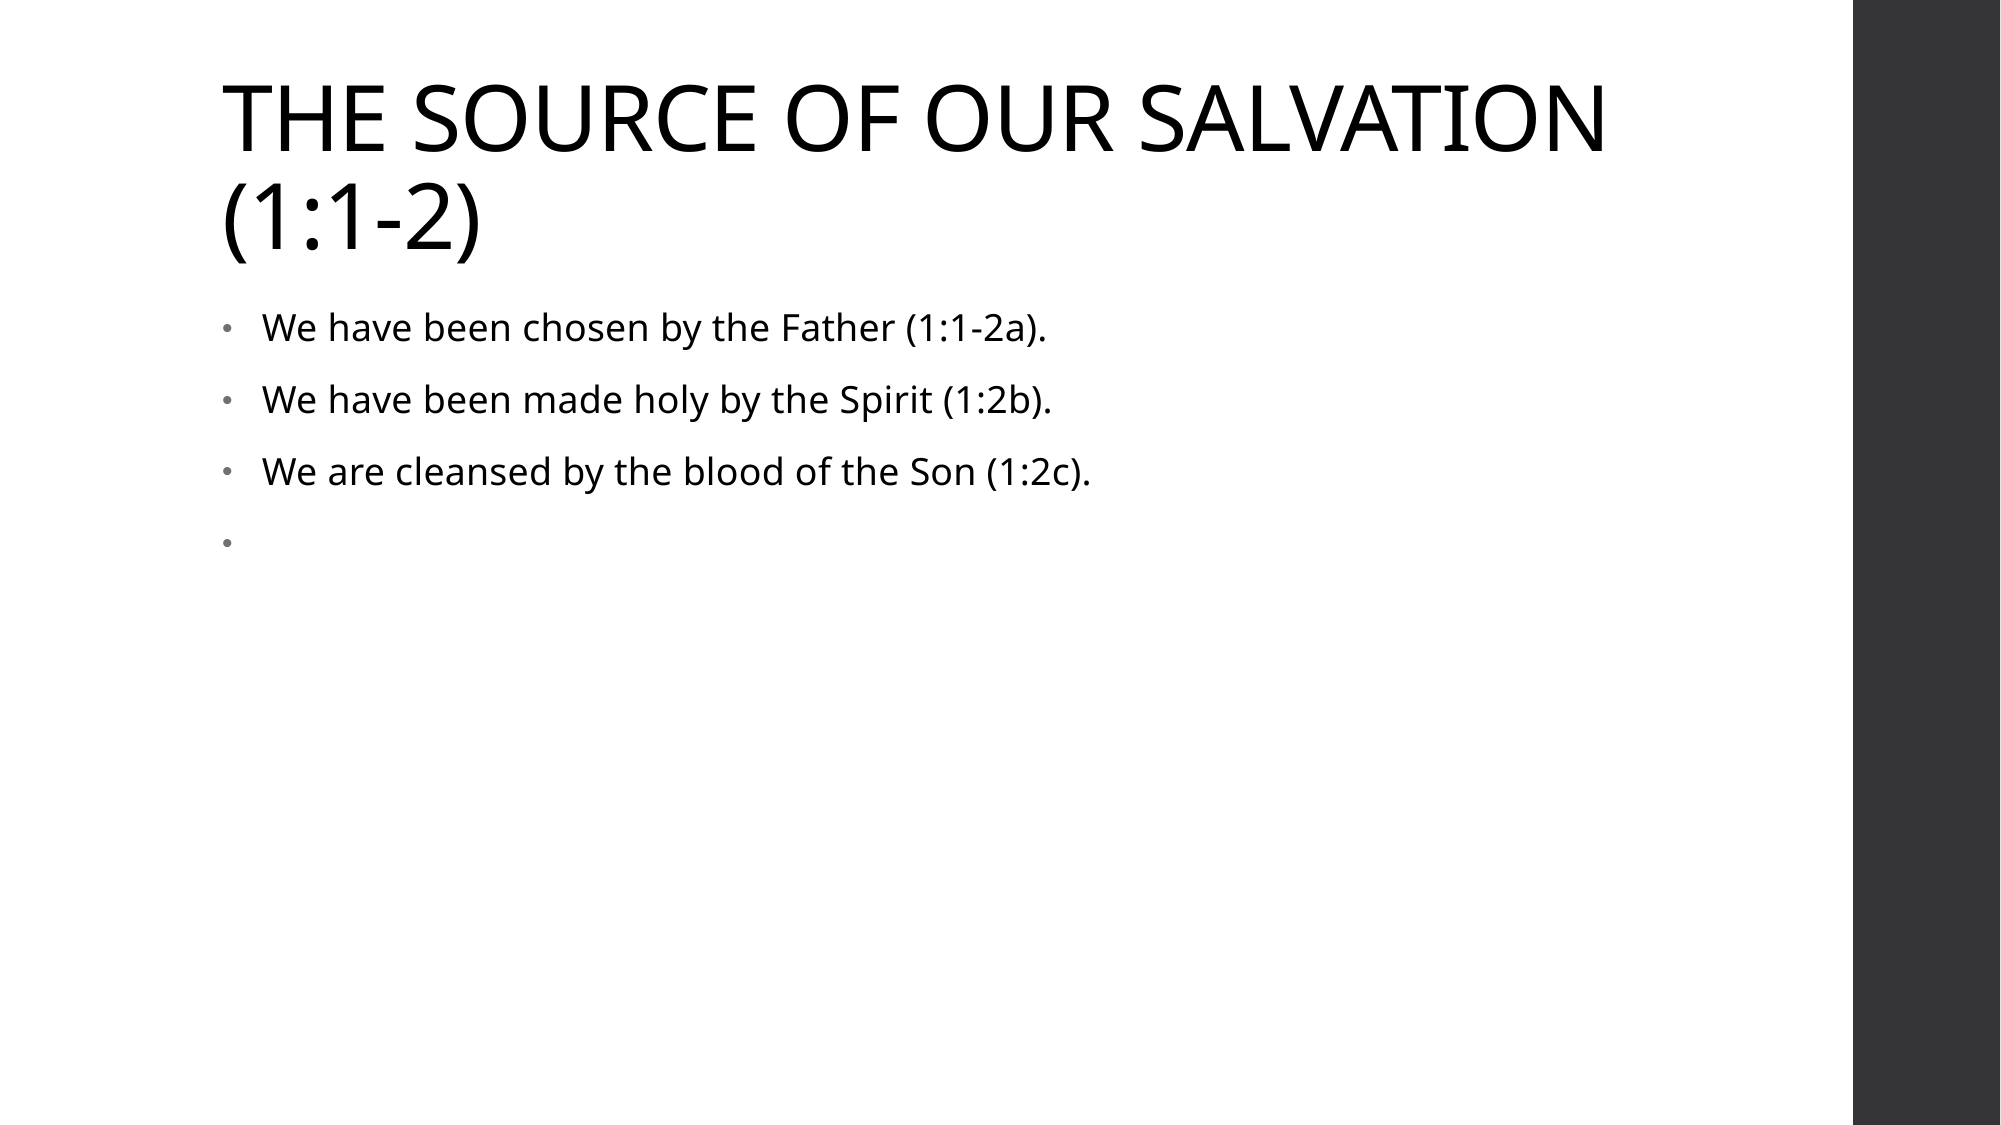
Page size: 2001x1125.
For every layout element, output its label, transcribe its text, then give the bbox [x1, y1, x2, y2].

list We have been chosen by the Father (1:1-2a). We have been made holy by the Spirit (1:2b). We are cleansed by the blood of the Son (1:2c). [206, 299, 1617, 1014]
title THE SOURCE OF OUR SALVATION (1:1-2) [206, 60, 1797, 278]
